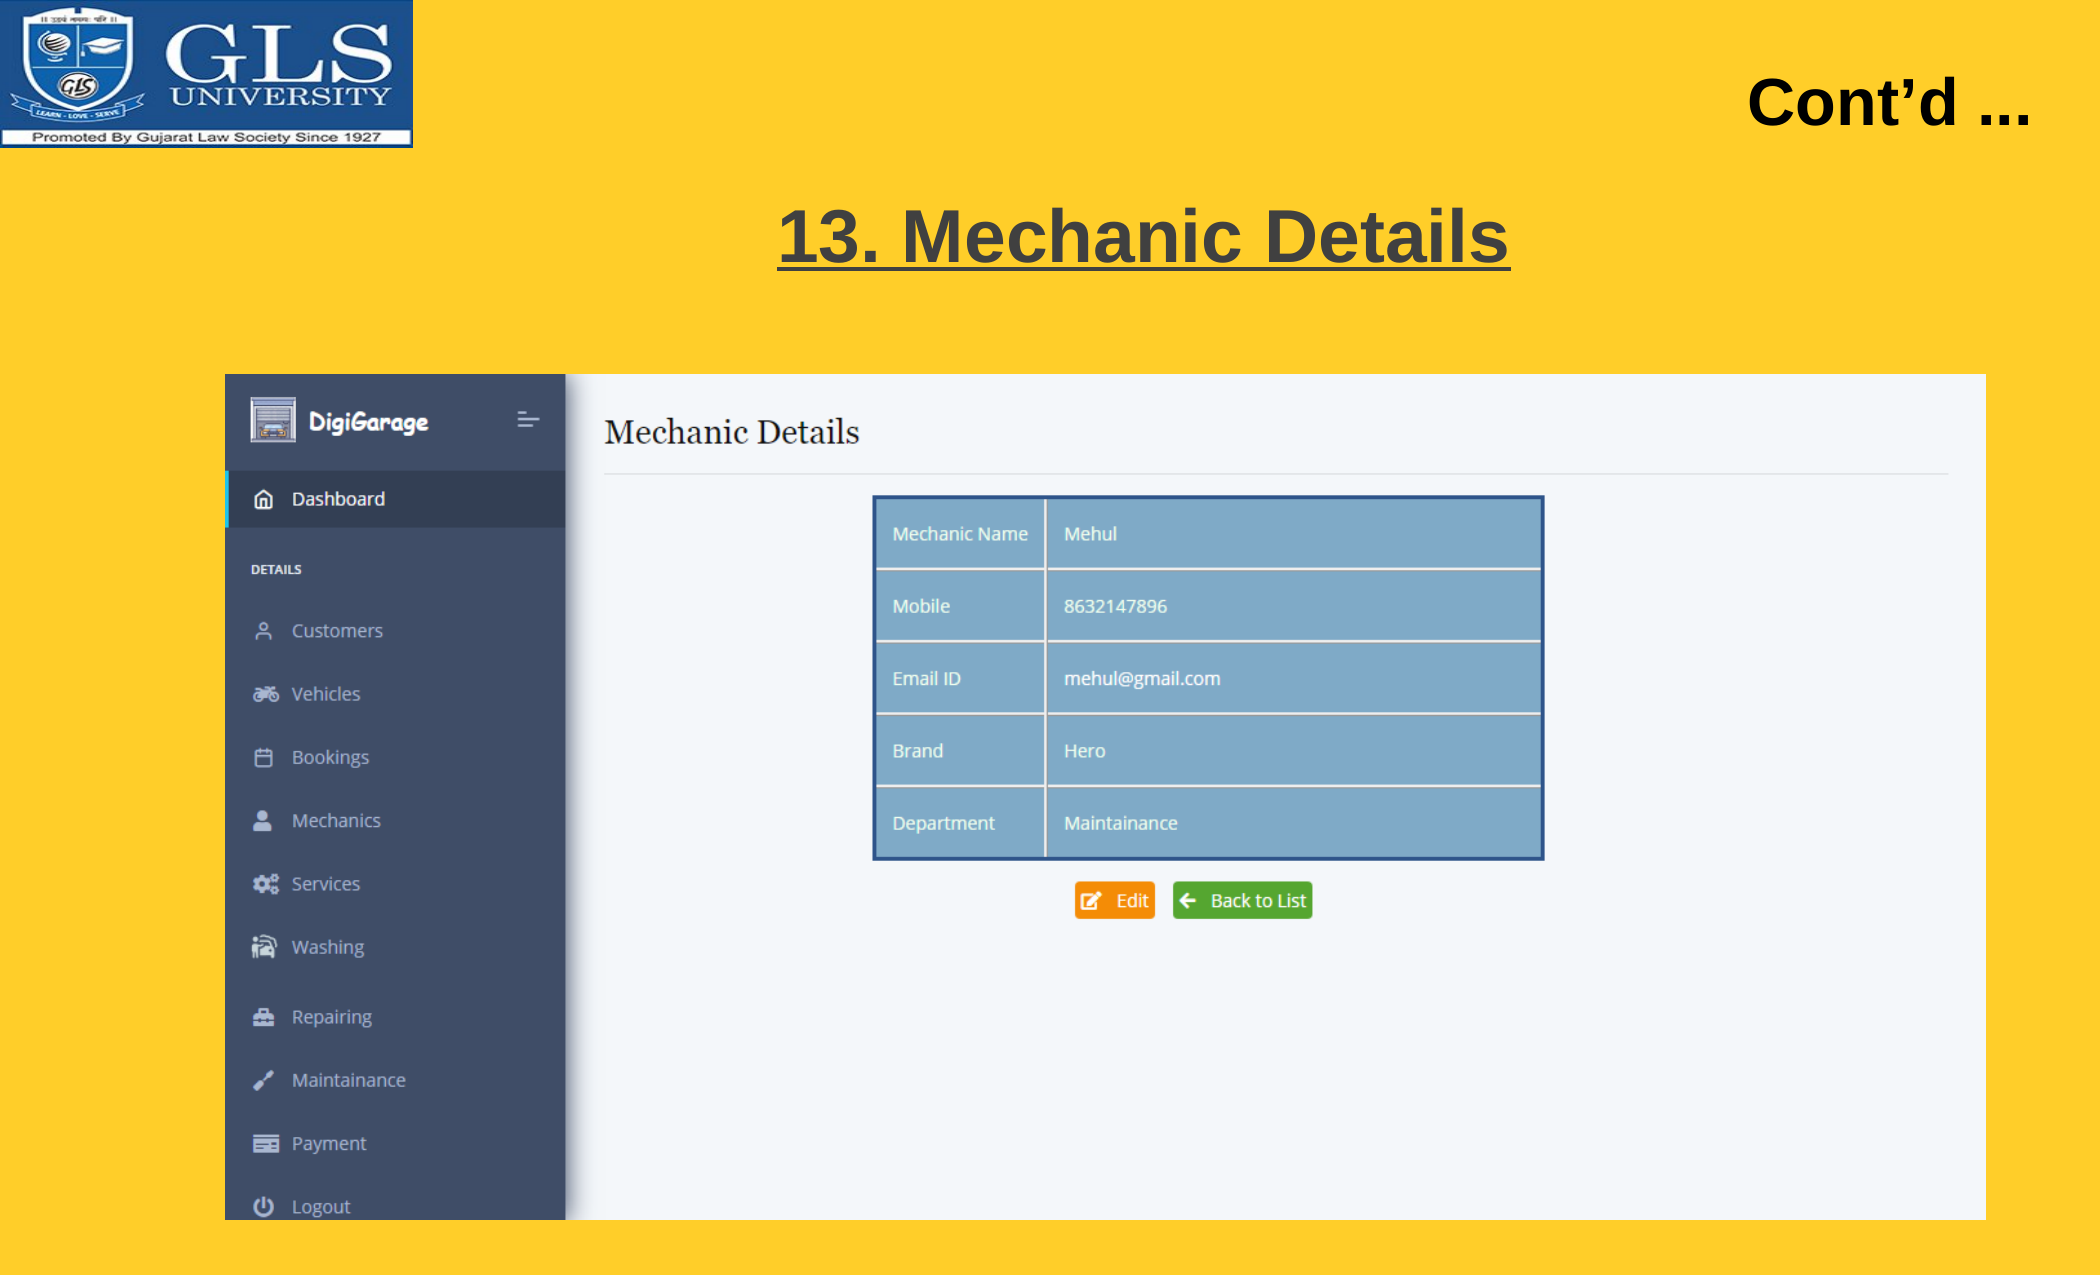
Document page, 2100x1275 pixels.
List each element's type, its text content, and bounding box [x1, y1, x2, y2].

text_box 13. Mechanic Details [750, 187, 1538, 371]
picture [225, 374, 1986, 1220]
picture [0, 0, 413, 148]
text_box Cont’d ... [1732, 57, 2063, 147]
